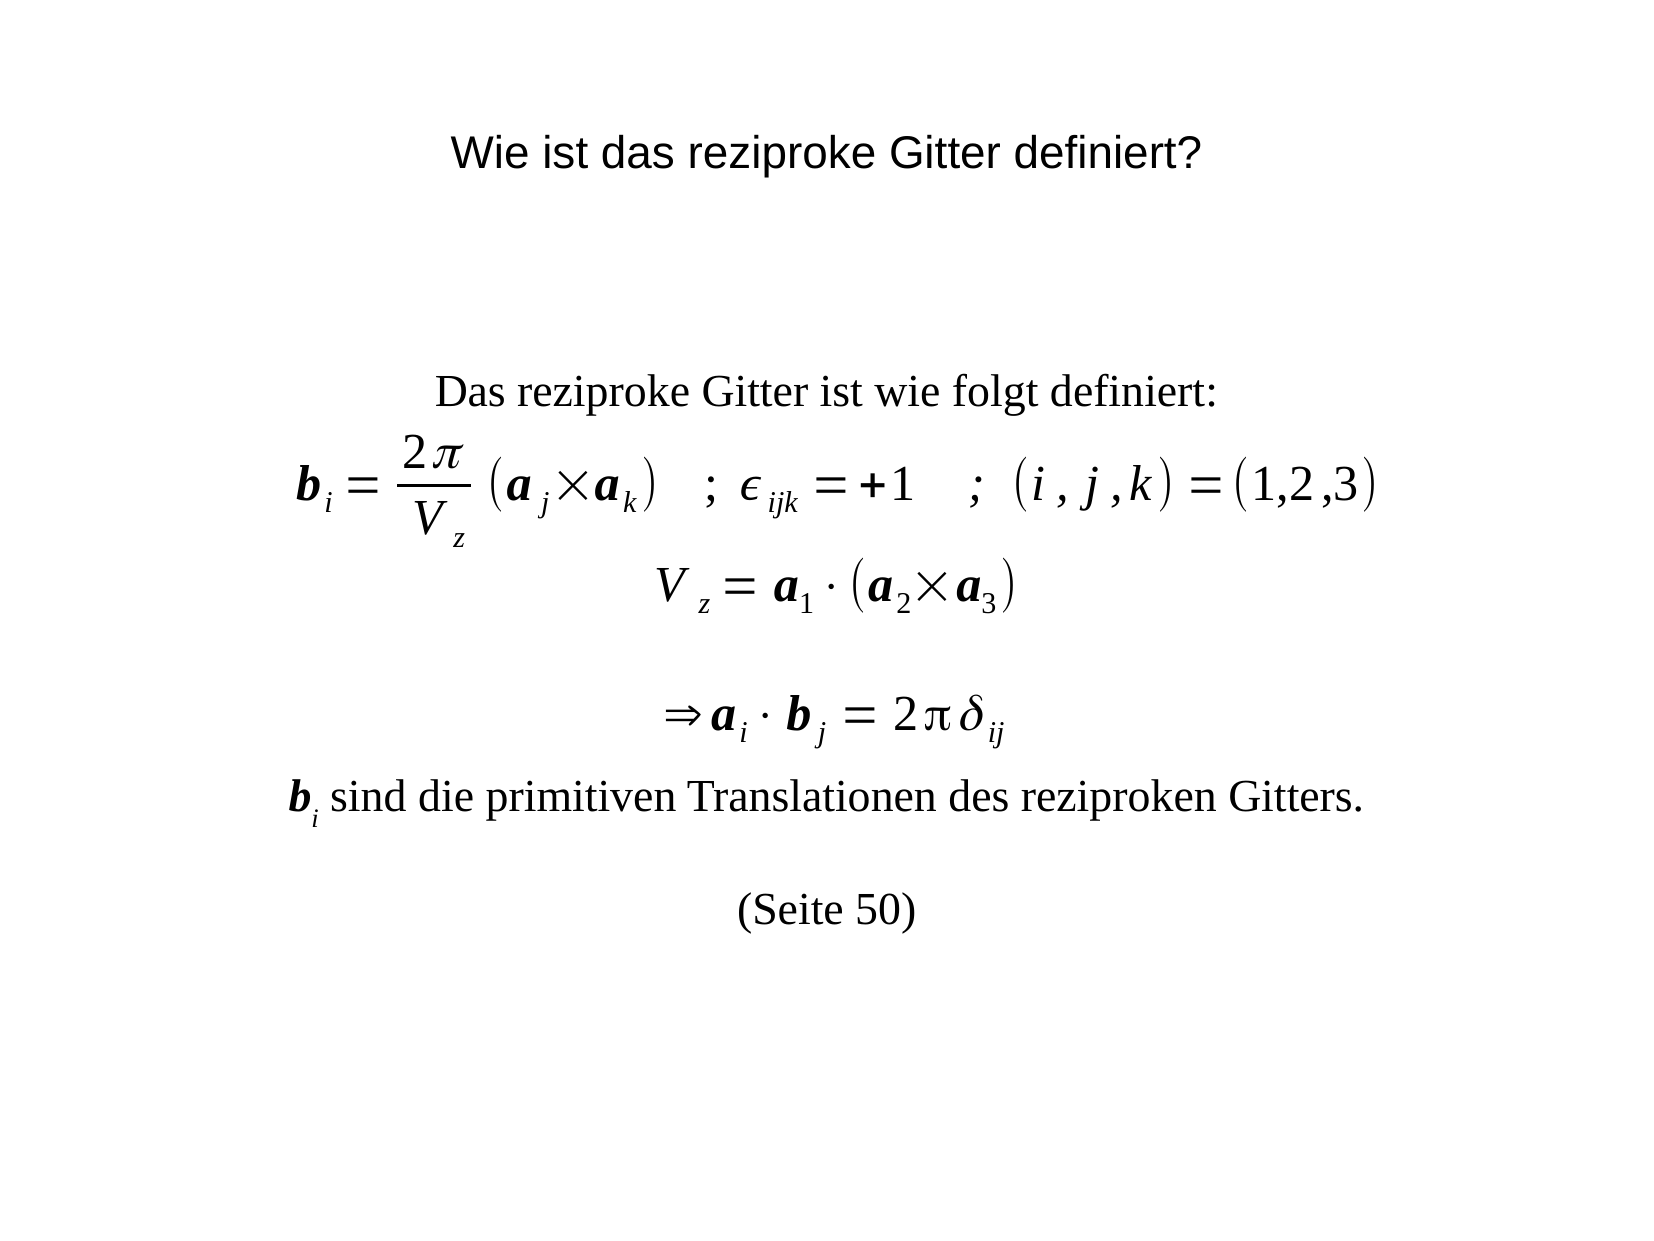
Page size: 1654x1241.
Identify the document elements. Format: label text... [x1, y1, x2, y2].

title Wie ist das reziproke Gitter definiert? [82, 49, 1571, 257]
chart [283, 424, 1390, 749]
subtitle Das reziproke Gitter ist wie folgt definiert: bi sind die primitiven Translationen des reziproken Gitters. (Seite 50) [82, 290, 1571, 1010]
